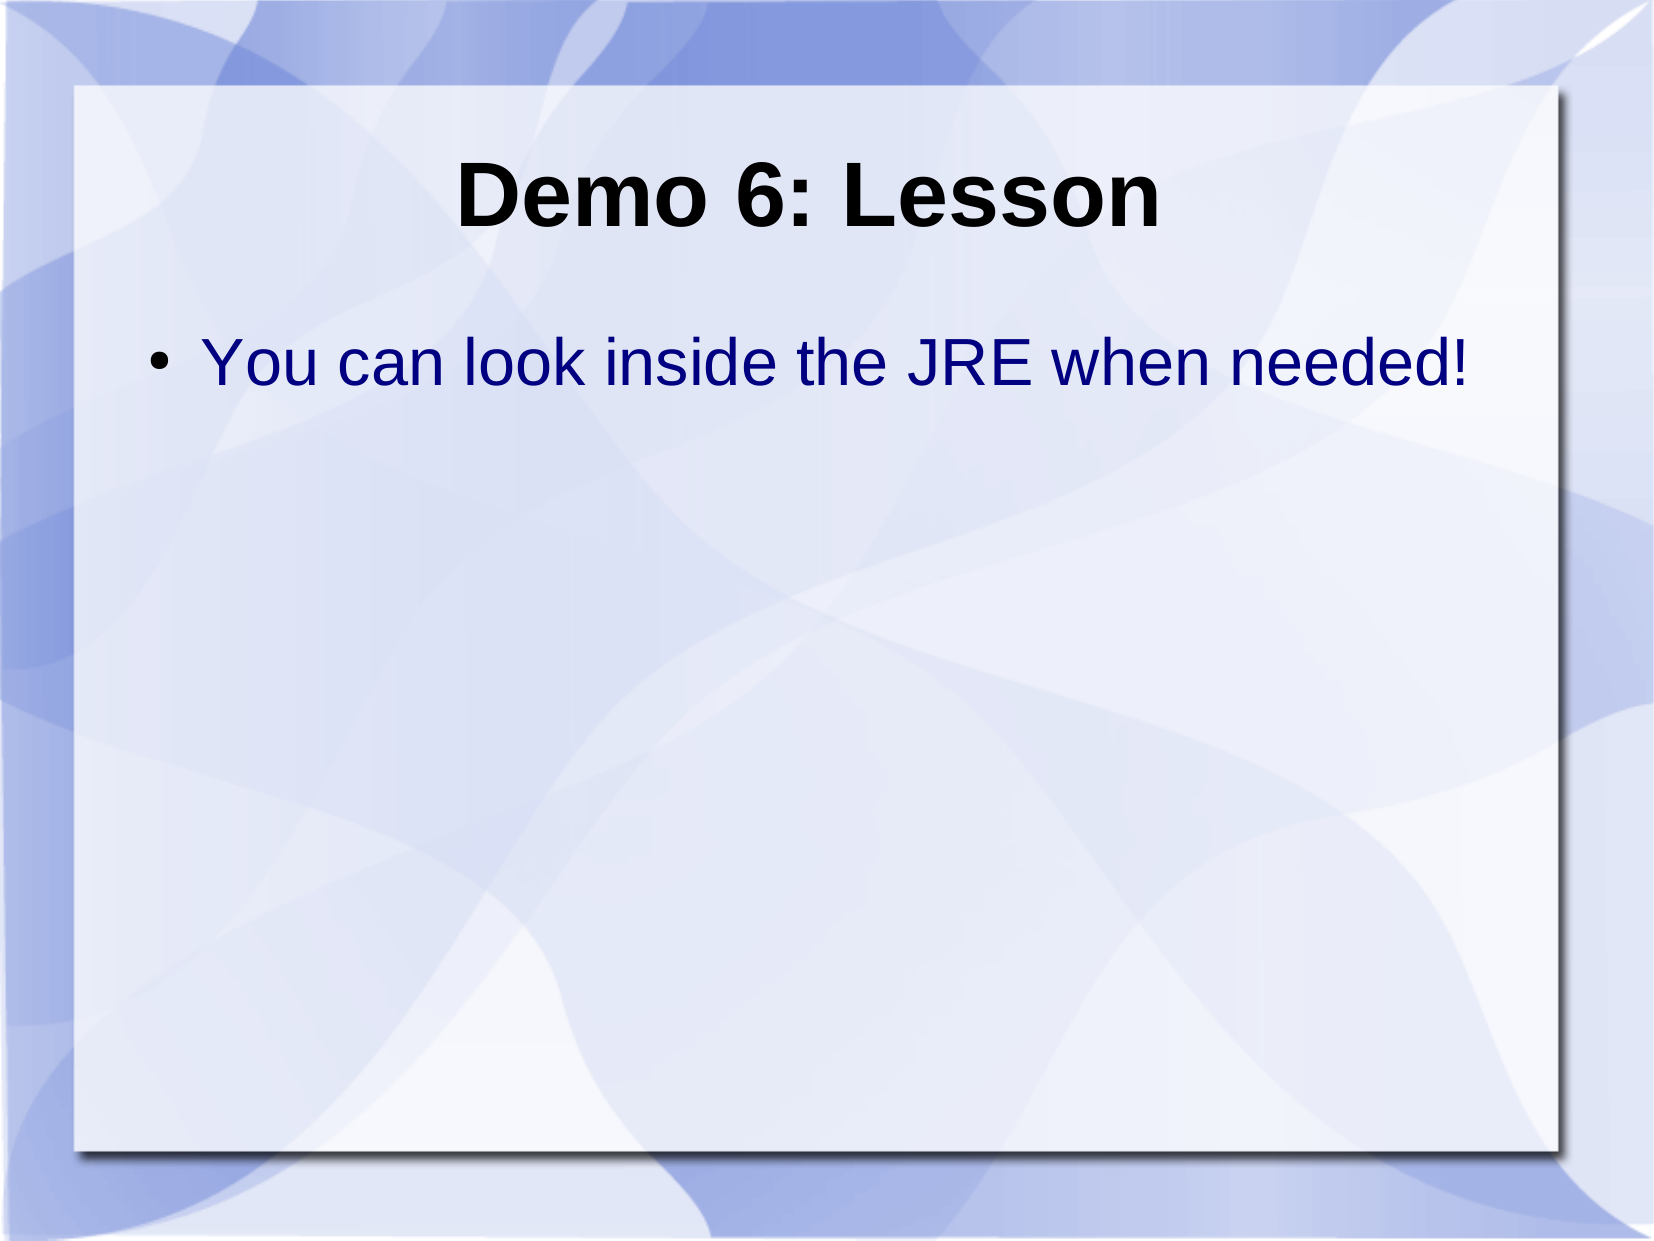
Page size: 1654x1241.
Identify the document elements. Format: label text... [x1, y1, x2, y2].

list You can look inside the JRE when needed! [129, 324, 1489, 1129]
title Demo 6: Lesson [82, 98, 1536, 291]
picture [0, 0, 1654, 1241]
